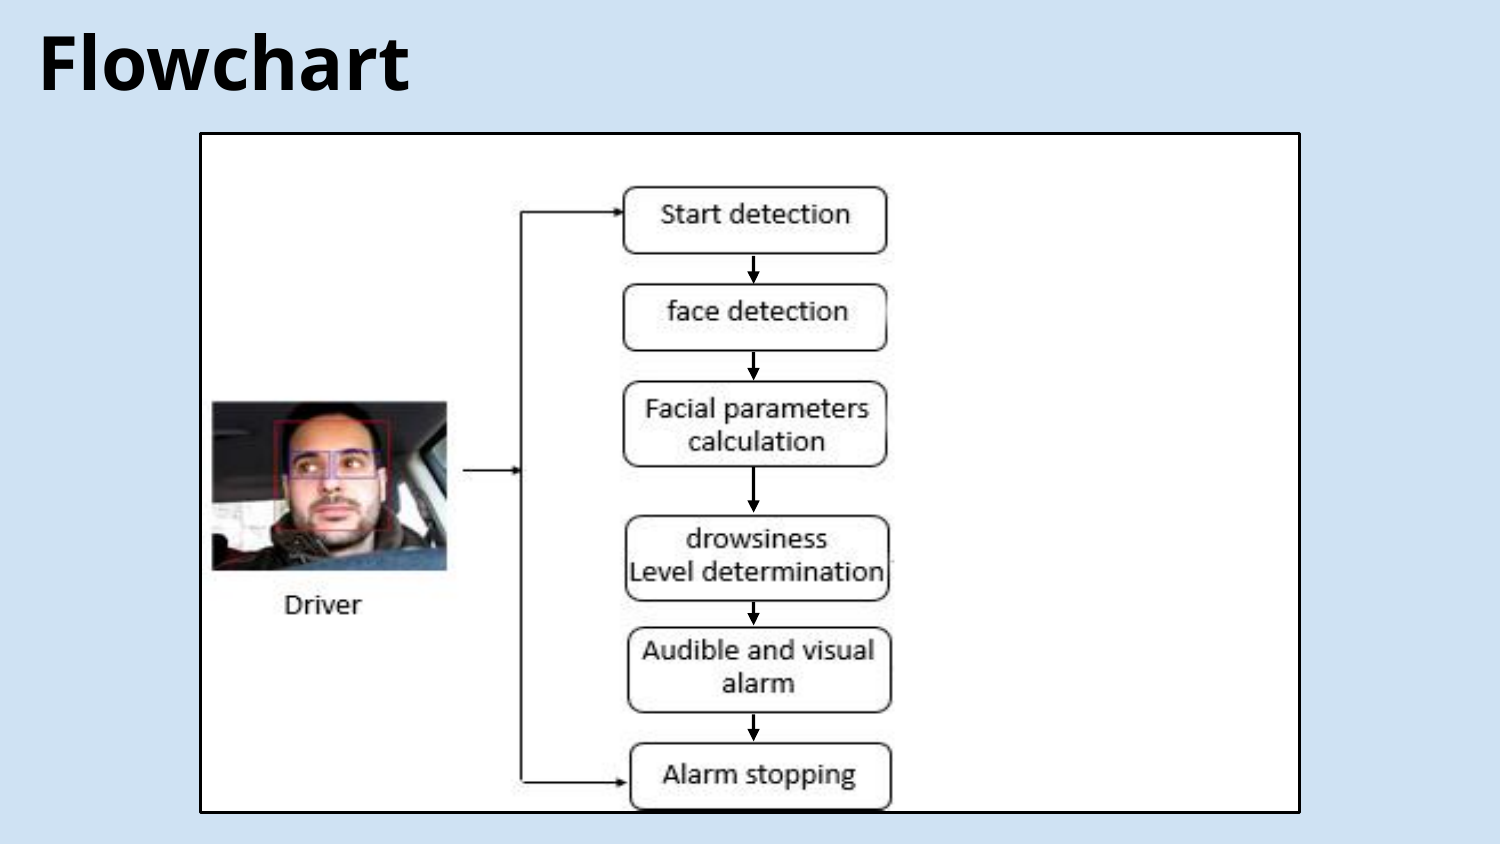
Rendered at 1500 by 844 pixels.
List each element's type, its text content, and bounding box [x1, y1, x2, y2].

text_box Flowchart [22, 0, 718, 103]
picture [201, 135, 1299, 811]
